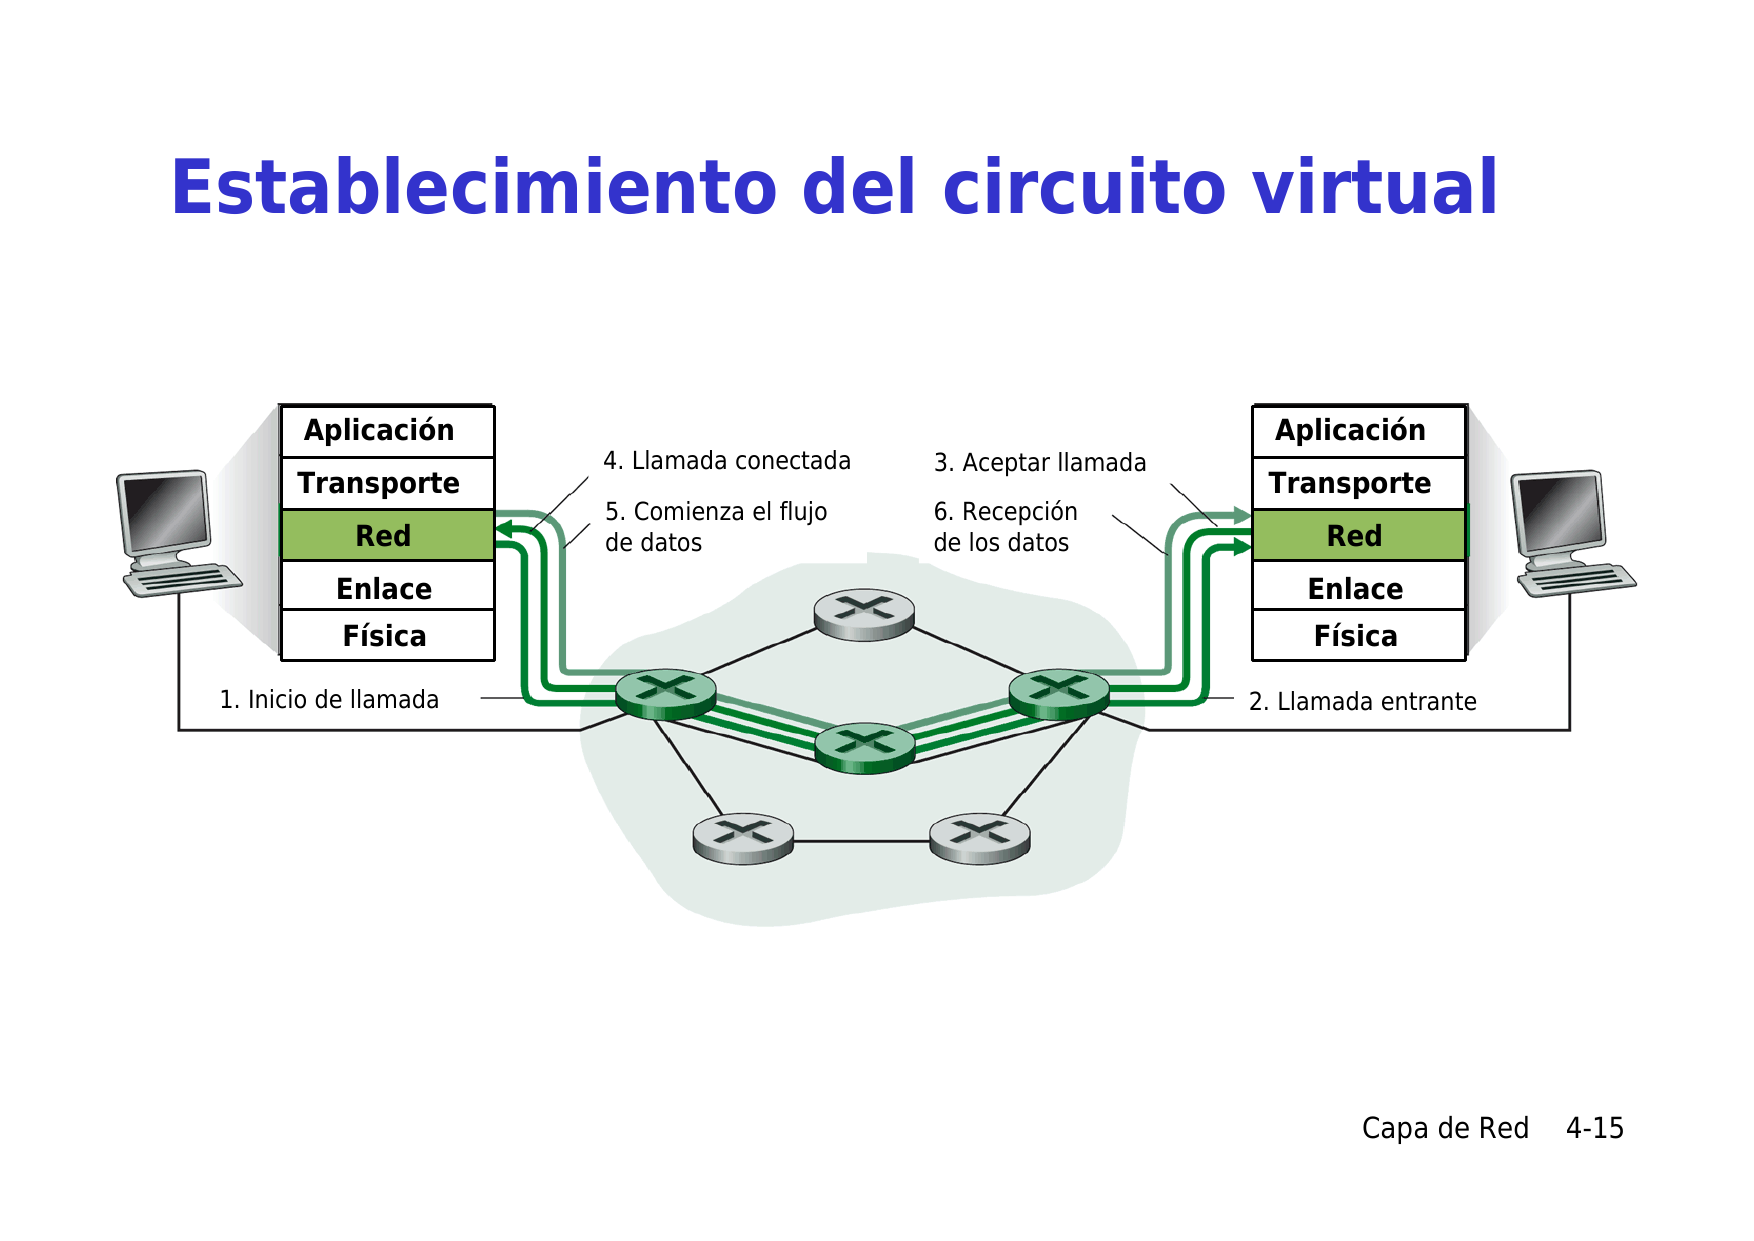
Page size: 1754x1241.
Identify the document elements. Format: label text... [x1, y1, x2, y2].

text_box [1252, 406, 1466, 661]
picture [116, 403, 1638, 971]
text_box Física [1298, 613, 1424, 660]
text_box 4. Llamada conectada [588, 436, 894, 483]
text_box 1. Inicio de llamada [204, 675, 478, 721]
text_box Enlace [1292, 562, 1431, 613]
text_box Red [340, 509, 436, 560]
text_box Aplicación [289, 403, 488, 455]
text_box Física [327, 613, 453, 660]
text_box Transporte [1253, 456, 1466, 507]
text_box [281, 406, 495, 661]
text_box Enlace [321, 562, 460, 613]
text_box Aplicación [1260, 403, 1460, 455]
text_box Red [1311, 509, 1407, 560]
text_box 2. Llamada entrante [1234, 677, 1517, 723]
text_box 3. Aceptar llamada [919, 438, 1185, 484]
text_box Transporte [282, 456, 494, 507]
title Establecimiento del circuito virtual [154, 82, 1545, 297]
text_box 5. Comienza el flujo de datos [590, 487, 867, 564]
text_box 6. Recepción de los datos [918, 487, 1111, 564]
